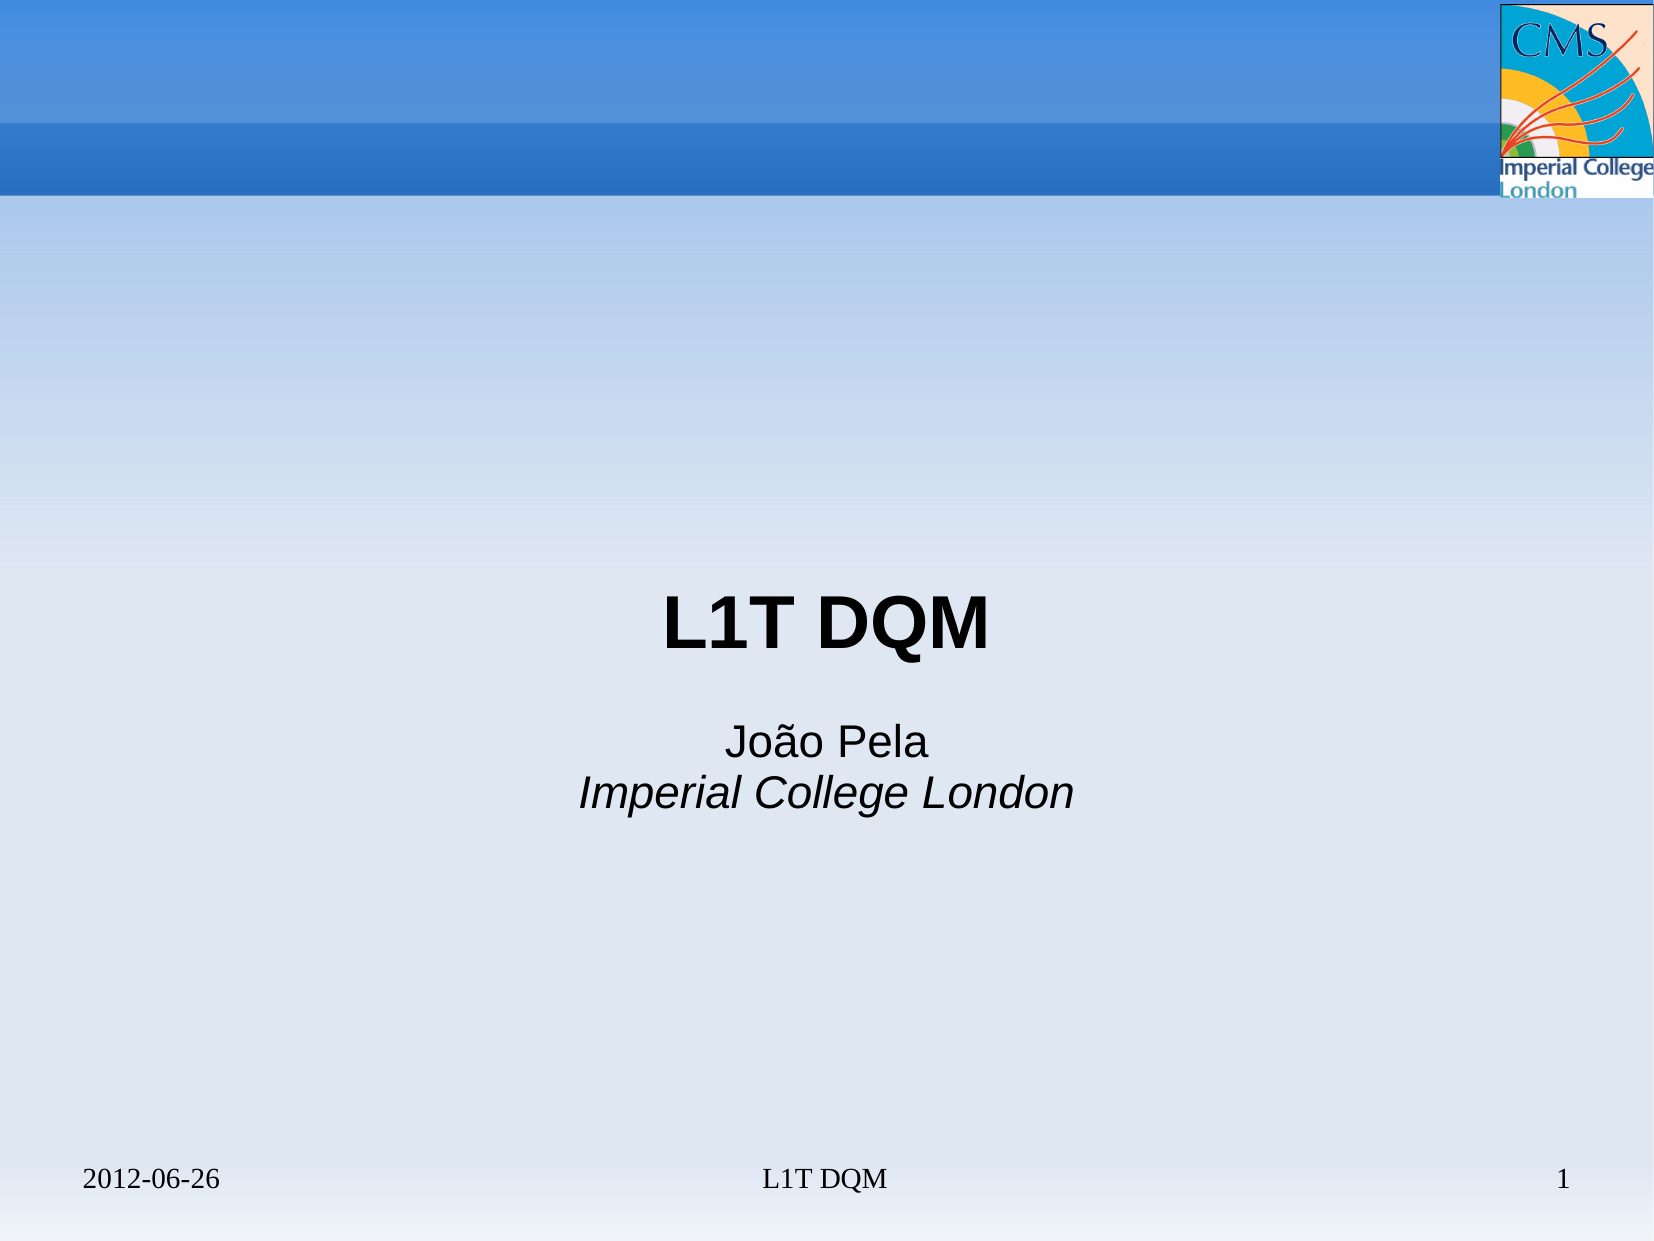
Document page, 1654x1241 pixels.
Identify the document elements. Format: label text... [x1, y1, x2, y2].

picture [0, 0, 1654, 1241]
subtitle L1T DQM João Pela Imperial College London [82, 290, 1571, 1109]
